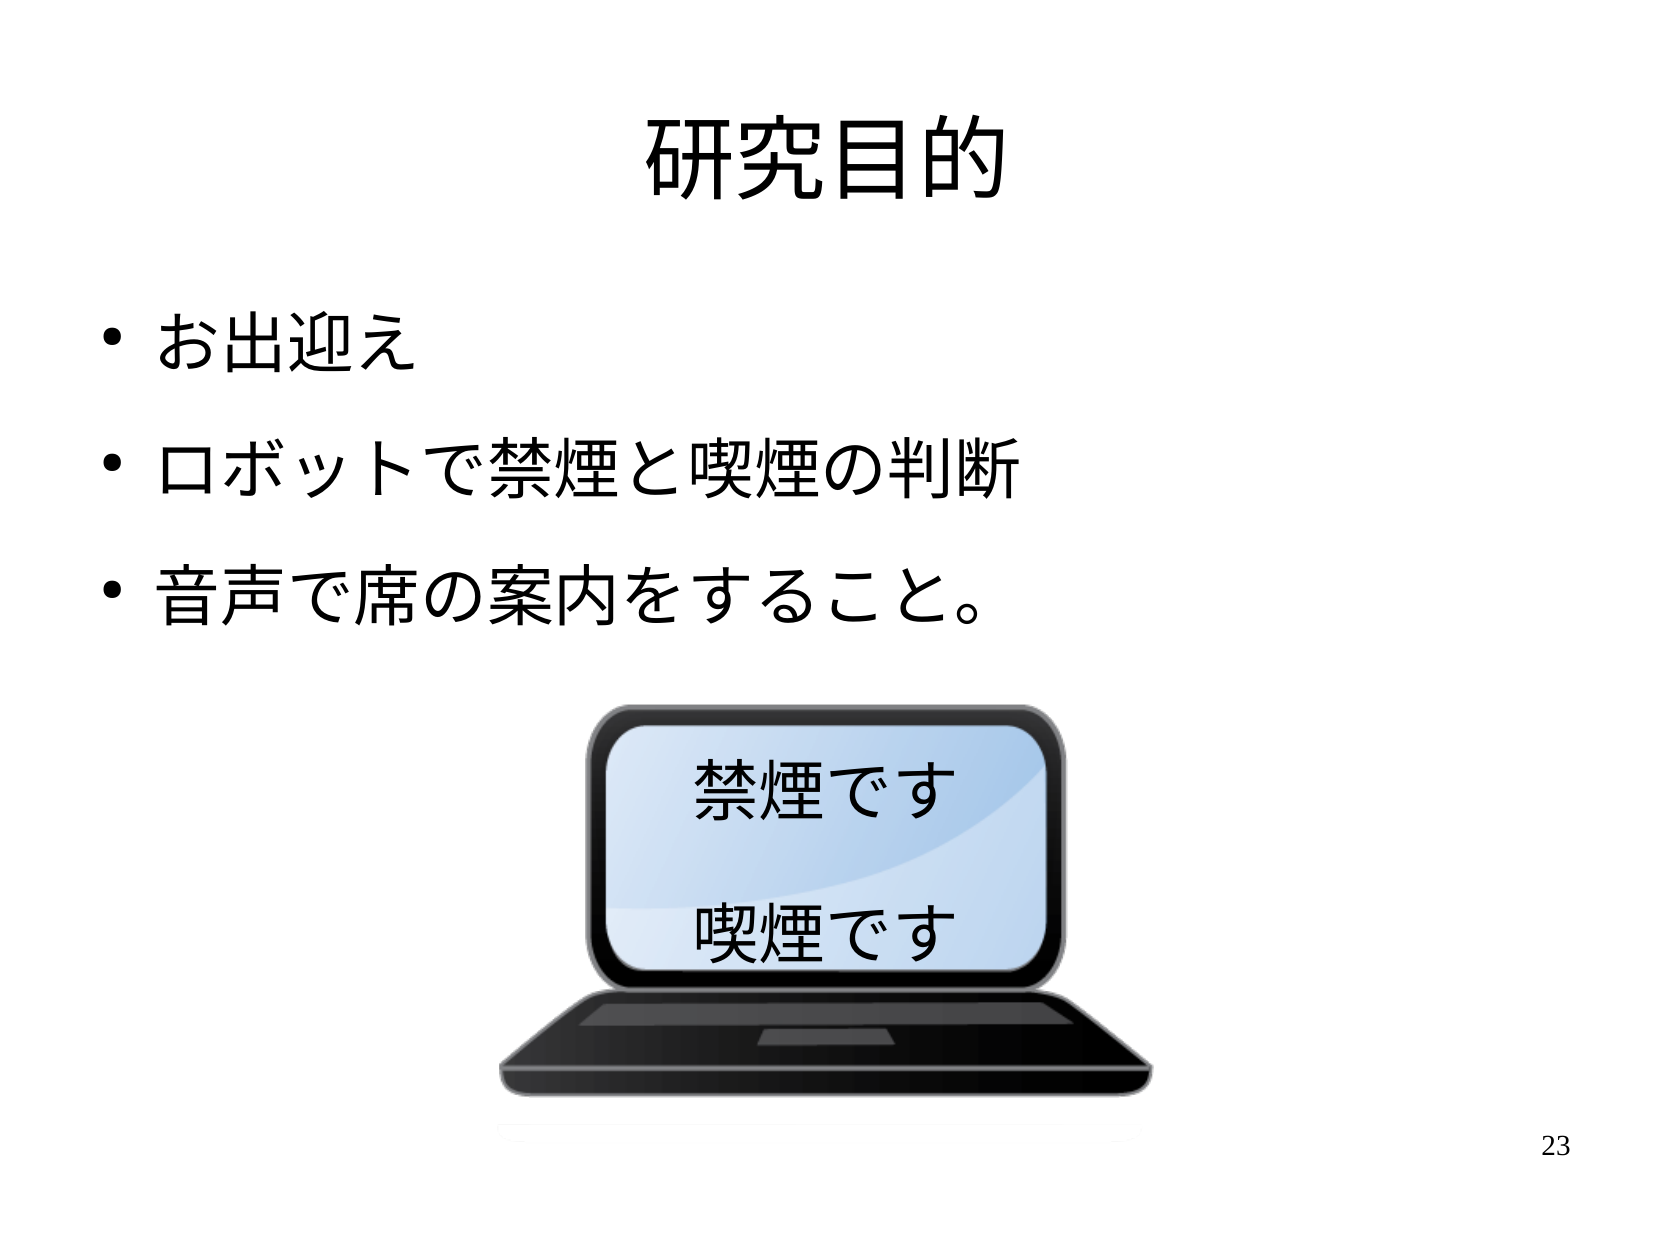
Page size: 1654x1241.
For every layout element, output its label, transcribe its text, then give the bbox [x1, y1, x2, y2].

list お出迎え ロボットで禁煙と喫煙の判断 音声で席の案内をすること。 [82, 290, 1571, 1010]
title 研究目的 [82, 49, 1571, 257]
picture [470, 677, 1182, 1170]
